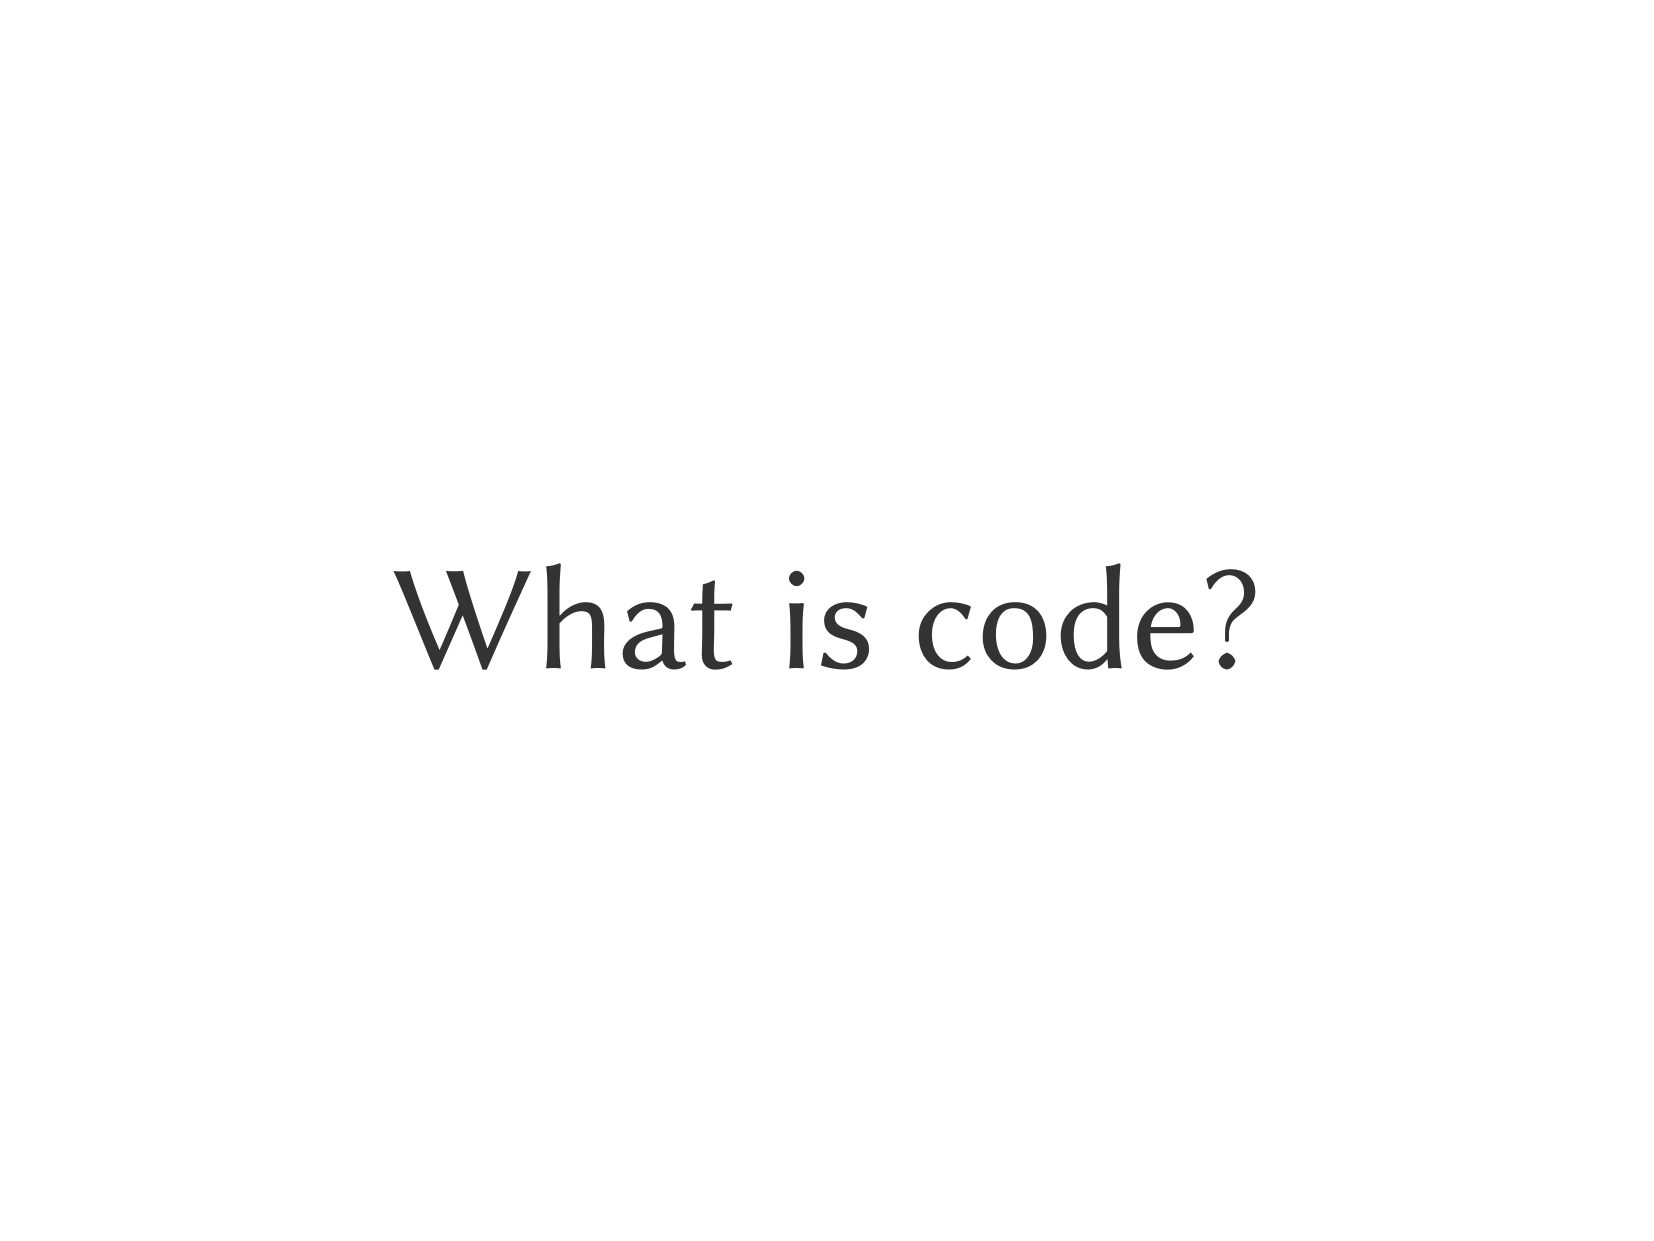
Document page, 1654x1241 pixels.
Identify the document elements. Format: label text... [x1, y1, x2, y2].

subtitle What is code? [392, 534, 1261, 706]
